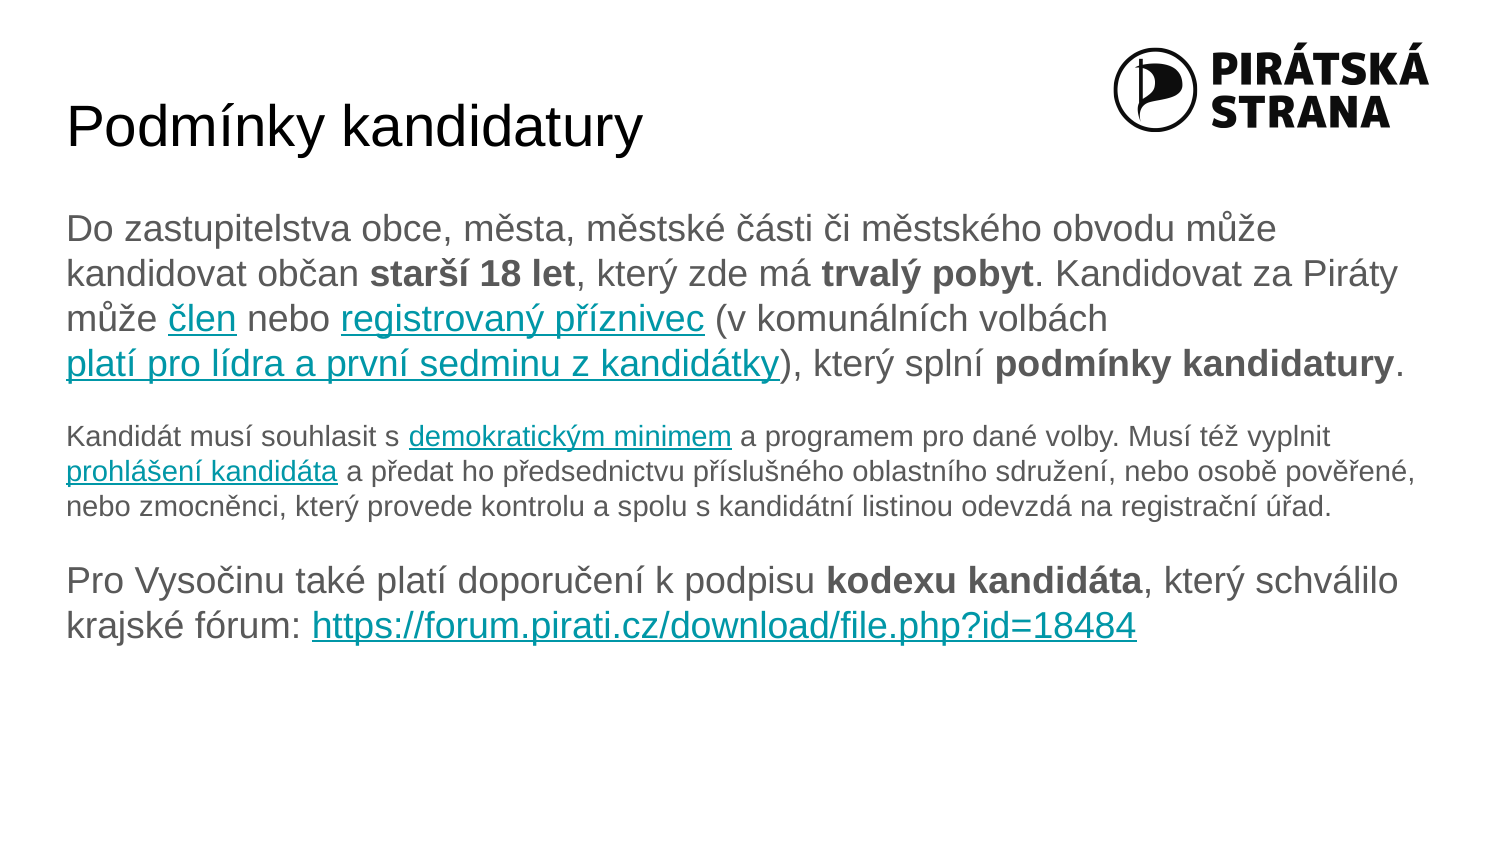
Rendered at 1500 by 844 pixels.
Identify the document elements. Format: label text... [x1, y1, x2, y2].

picture [1104, 40, 1438, 72]
title Podmínky kandidatury [51, 72, 1449, 167]
list Do zastupitelstva obce, města, městské části či městského obvodu může kandidovat občan starší 18 let, který zde má trvalý pobyt. Kandidovat za Piráty může člen nebo registrovaný příznivec (v komunálních volbách platí pro lídra a první sedminu z kandidátky), který splní podmínky kandidatury. Kandidát musí souhlasit s demokratickým minimem a programem pro dané volby. Musí též vyplnit prohlášení kandidáta a předat ho předsednictvu příslušného oblastního sdružení, nebo osobě pověřené, nebo zmocněnci, který provede kontrolu a spolu s kandidátní listinou odevzdá na registrační úřad. Pro Vysočinu také platí doporučení k podpisu kodexu kandidáta, který schválilo krajské fórum: https://forum.pirati.cz/download/file.php?id=18484 [51, 189, 1449, 750]
